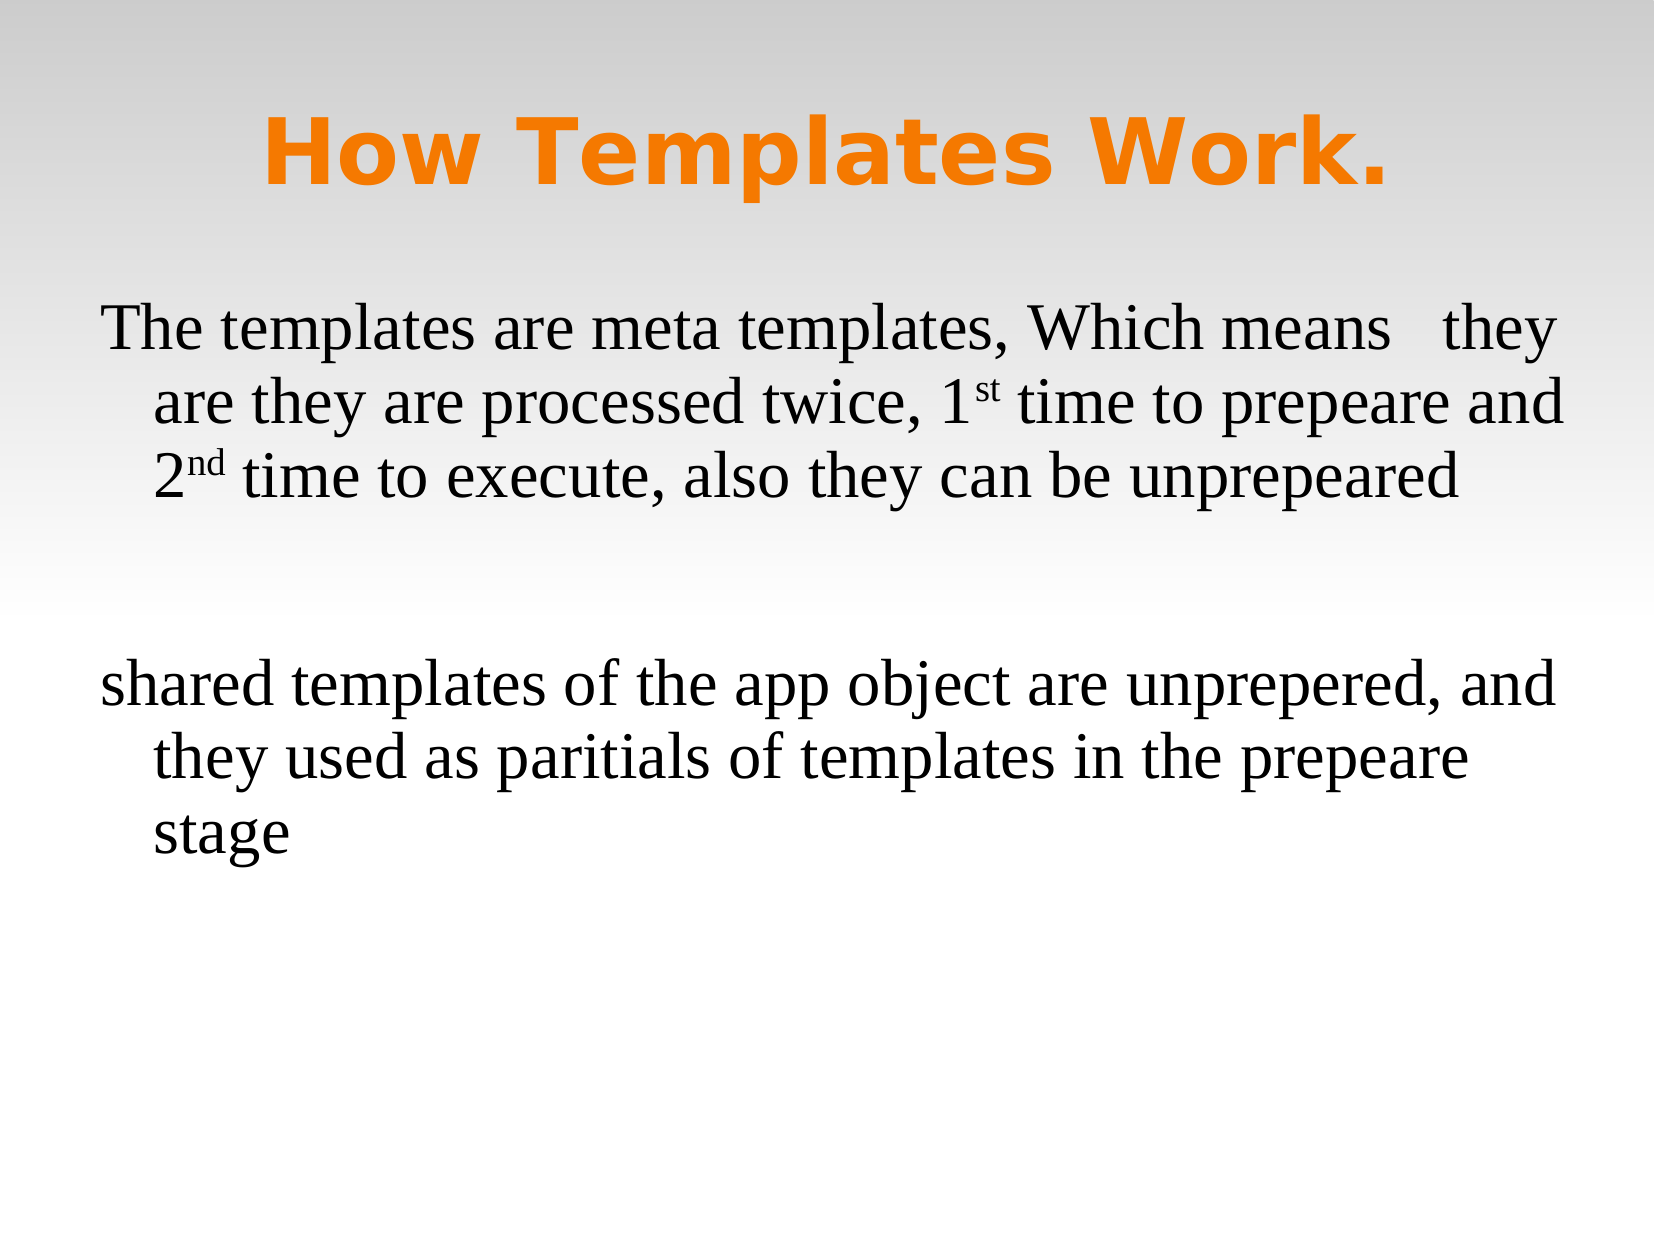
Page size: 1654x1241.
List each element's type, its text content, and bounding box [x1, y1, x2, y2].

list The templates are meta templates, Which means they are they are processed twice, 1st time to prepeare and 2nd time to execute, also they can be unprepeared shared templates of the app object are unprepered, and they used as paritials of templates in the prepeare stage [82, 290, 1571, 1109]
title How Templates Work. [82, 49, 1571, 257]
